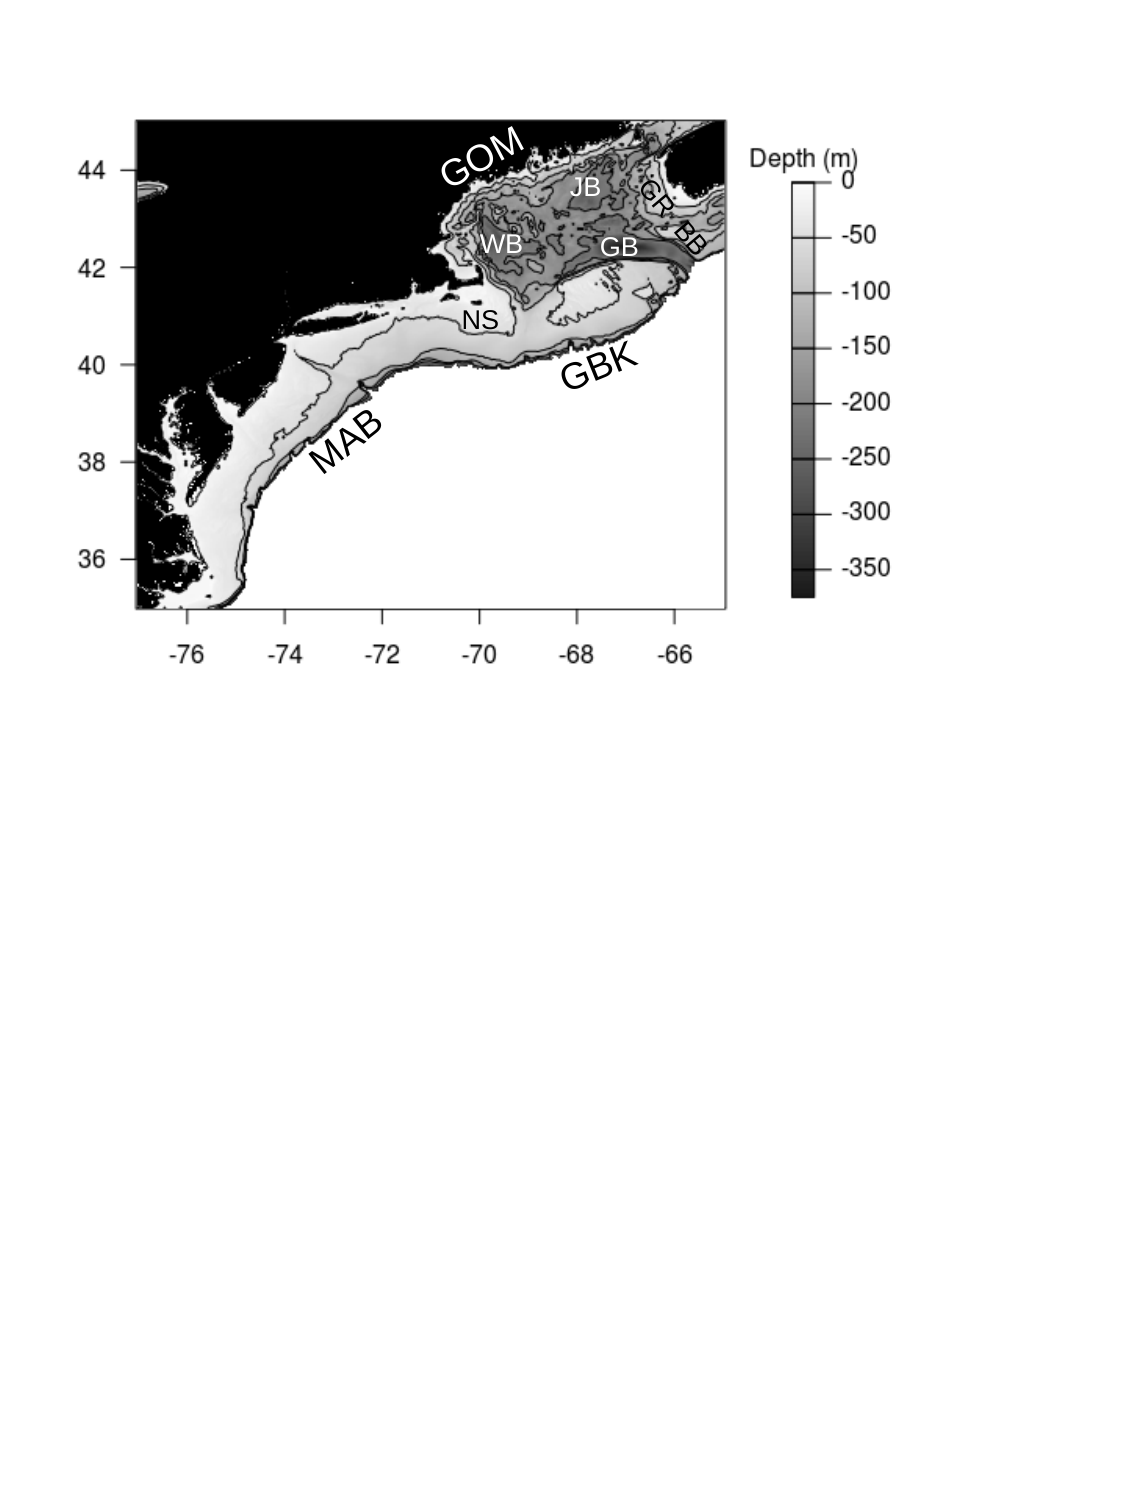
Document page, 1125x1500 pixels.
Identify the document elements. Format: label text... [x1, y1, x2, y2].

text_box GOM [415, 97, 562, 211]
picture [60, 105, 904, 675]
text_box GB [585, 225, 657, 282]
text_box JB [555, 165, 641, 222]
text_box MAB [285, 369, 427, 498]
text_box GR BB [594, 156, 763, 337]
text_box NS [446, 297, 537, 355]
text_box WB [465, 221, 556, 279]
text_box GBK [537, 309, 684, 414]
